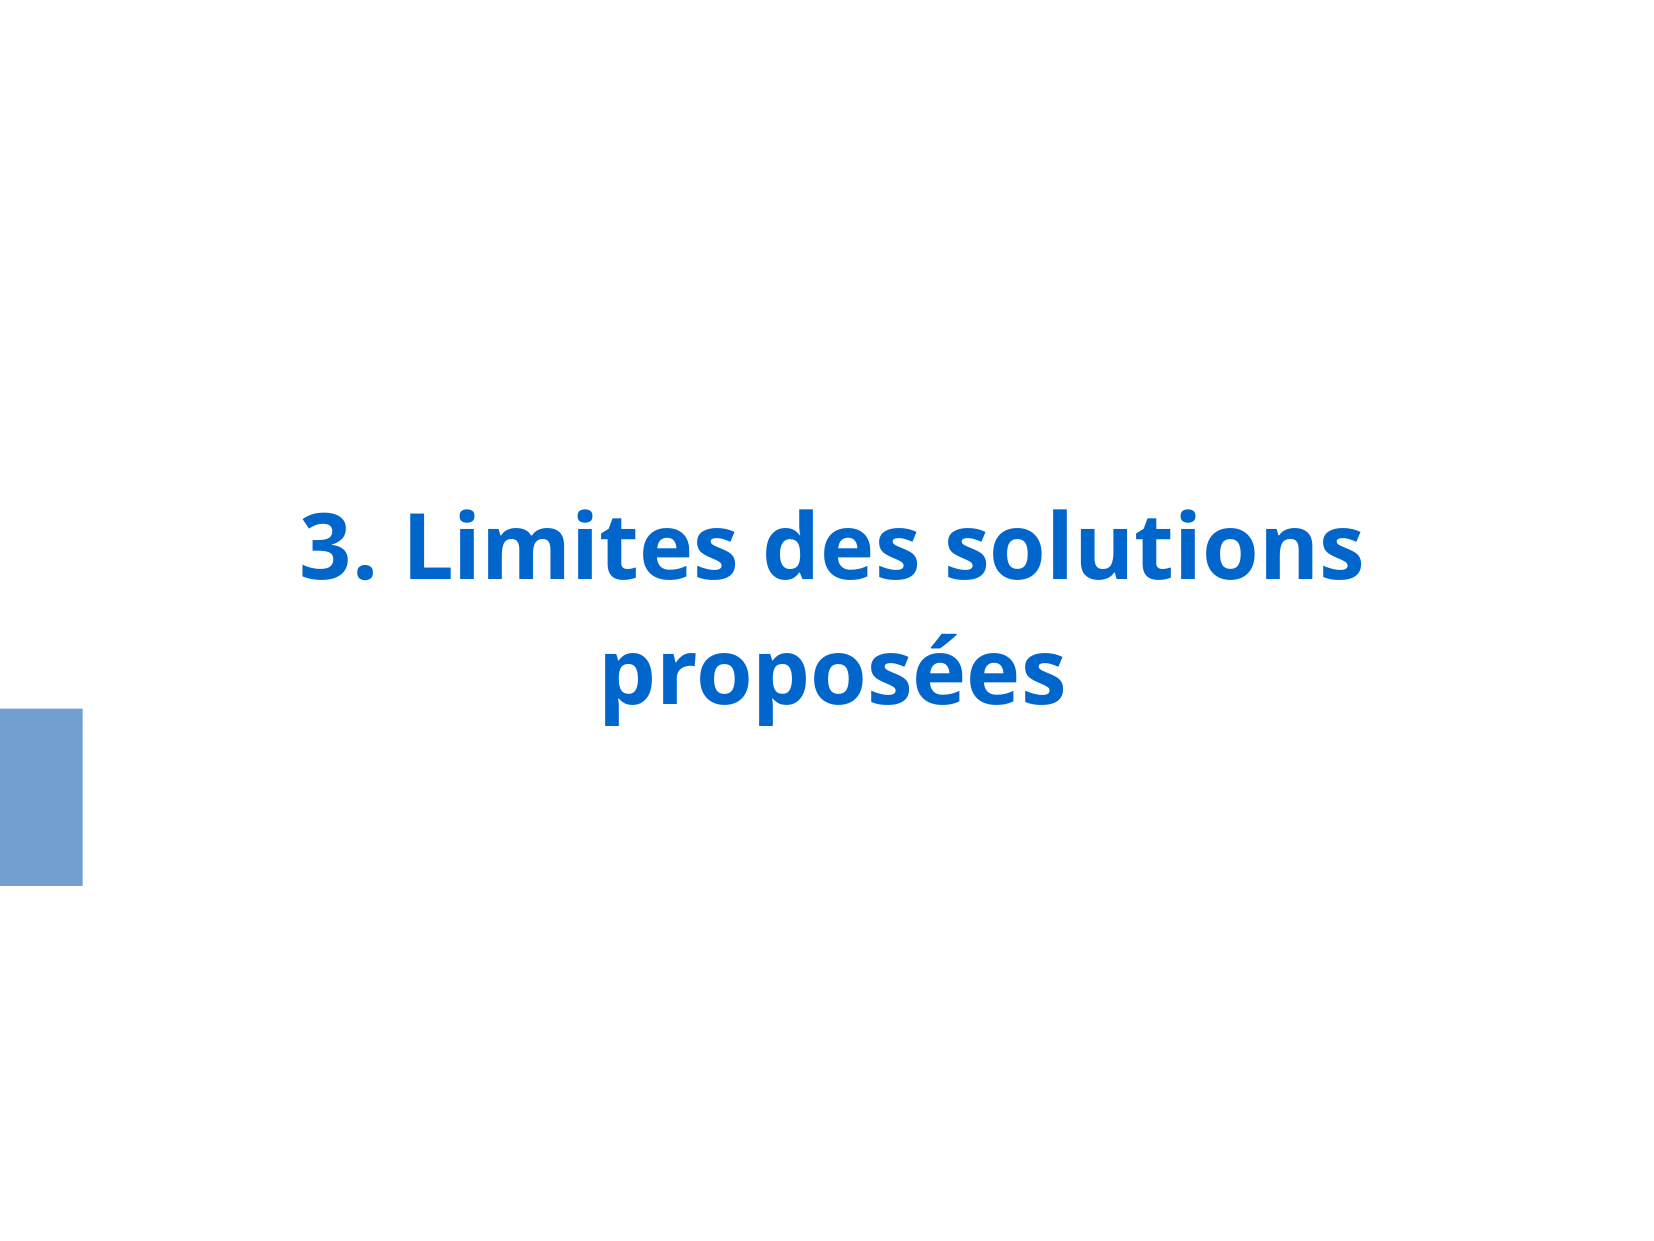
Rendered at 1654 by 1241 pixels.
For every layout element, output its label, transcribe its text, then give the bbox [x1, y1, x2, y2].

subtitle 3. Limites des solutions proposées [129, 59, 1536, 1155]
